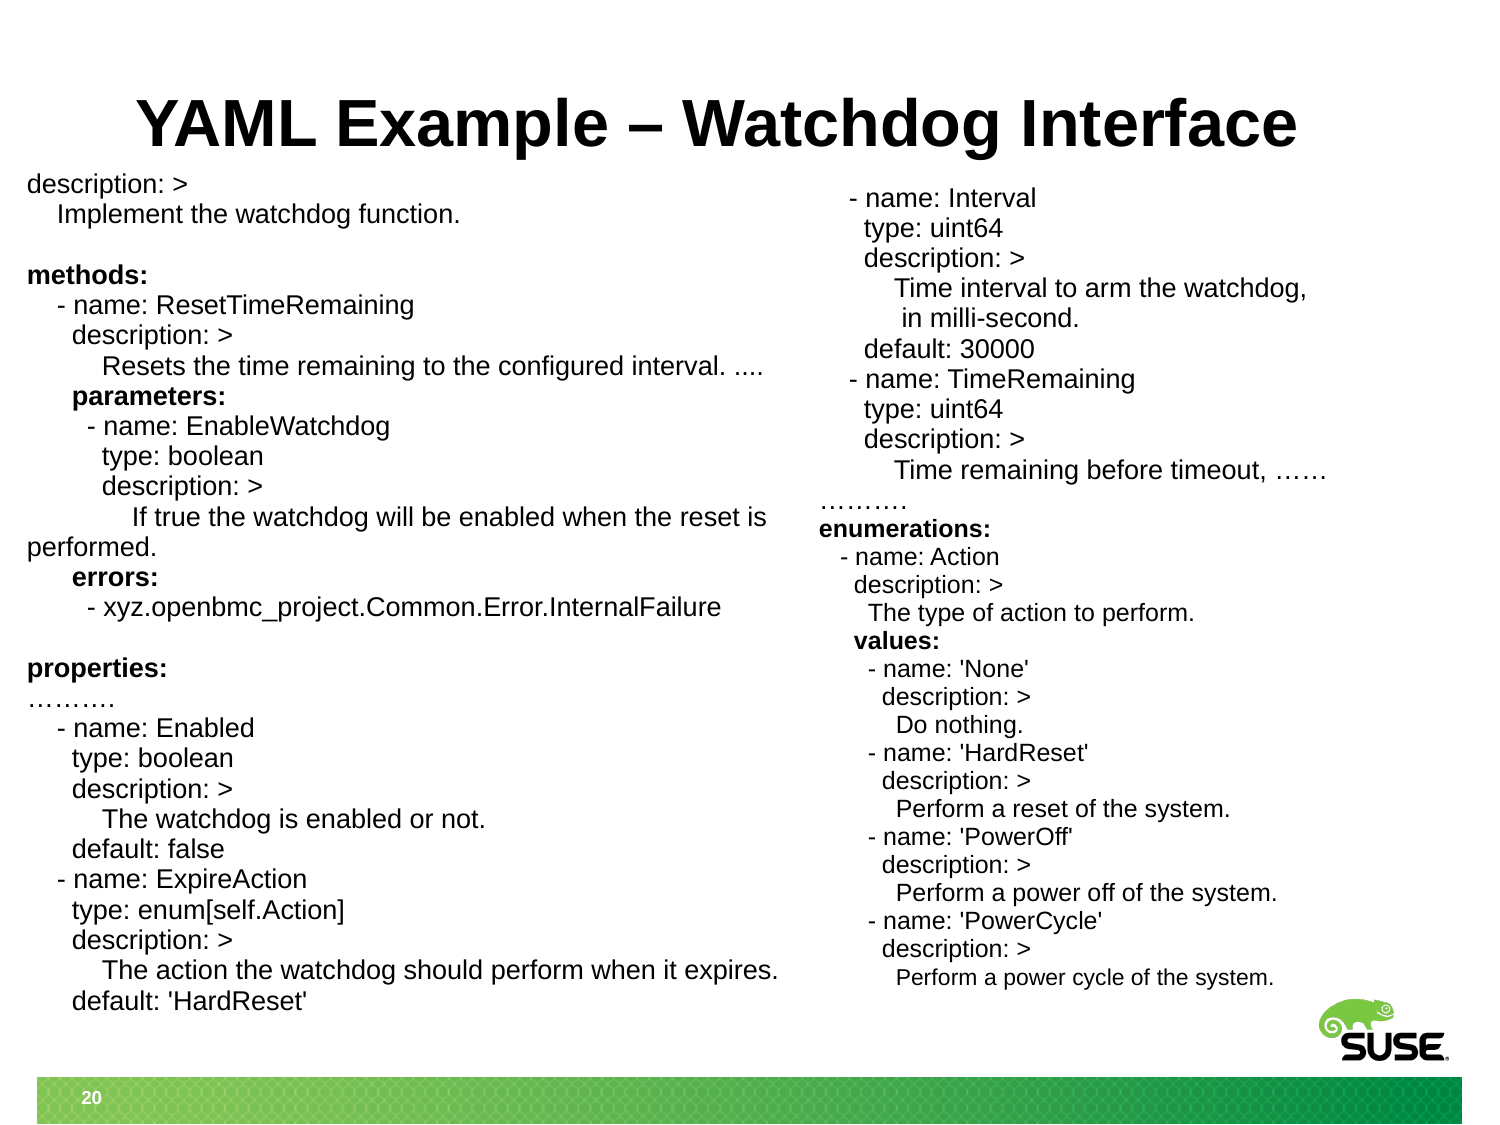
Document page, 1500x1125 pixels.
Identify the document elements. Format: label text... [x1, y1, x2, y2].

text_box description: > Implement the watchdog function. methods: - name: ResetTimeRemaining description: > Resets the time remaining to the configured interval. .... parameters: - name: EnableWatchdog type: boolean description: > If true the watchdog will be enabled when the reset is performed. errors: - xyz.openbmc_project.Common.Error.InternalFailure properties: ………. - name: Enabled type: boolean description: > The watchdog is enabled or not. default: false - name: ExpireAction type: enum[self.Action] description: > The action the watchdog should perform when it expires. default: 'HardReset' [12, 161, 805, 1084]
title YAML Example – Watchdog Interface [135, 41, 1372, 175]
text_box - name: Interval type: uint64 description: > Time interval to arm the watchdog, in milli-second. default: 30000 - name: TimeRemaining type: uint64 description: > Time remaining before timeout, …… ………. enumerations: - name: Action description: > The type of action to perform. values: - name: 'None' description: > Do nothing. - name: 'HardReset' description: > Perform a reset of the system. - name: 'PowerOff' description: > Perform a power off of the system. - name: 'PowerCycle' description: > Perform a power cycle of the system. [804, 175, 1471, 999]
picture [37, 1077, 1462, 1124]
picture [1319, 999, 1449, 1061]
